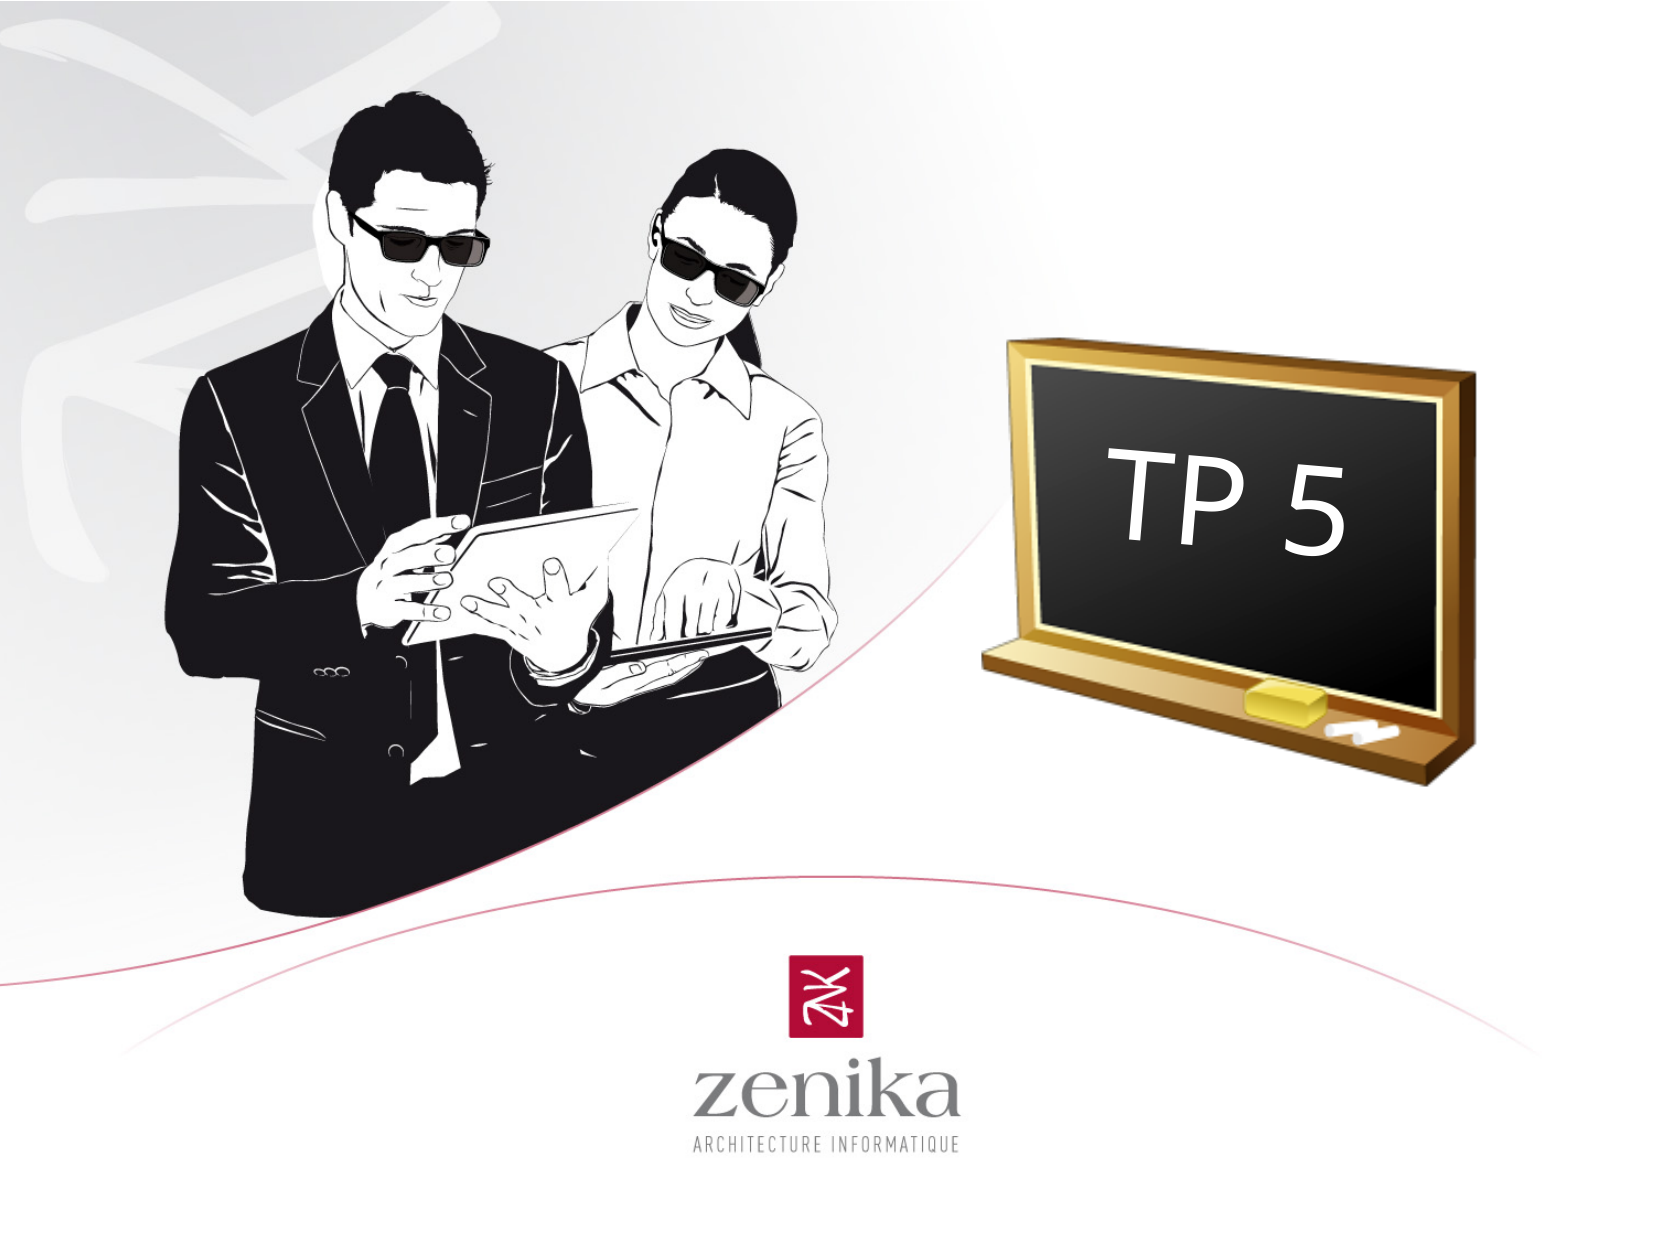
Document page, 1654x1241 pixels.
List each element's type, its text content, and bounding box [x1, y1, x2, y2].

text_box TP 5 [1081, 395, 1398, 611]
subtitle [885, 590, 1571, 875]
picture [0, 1, 1652, 1241]
